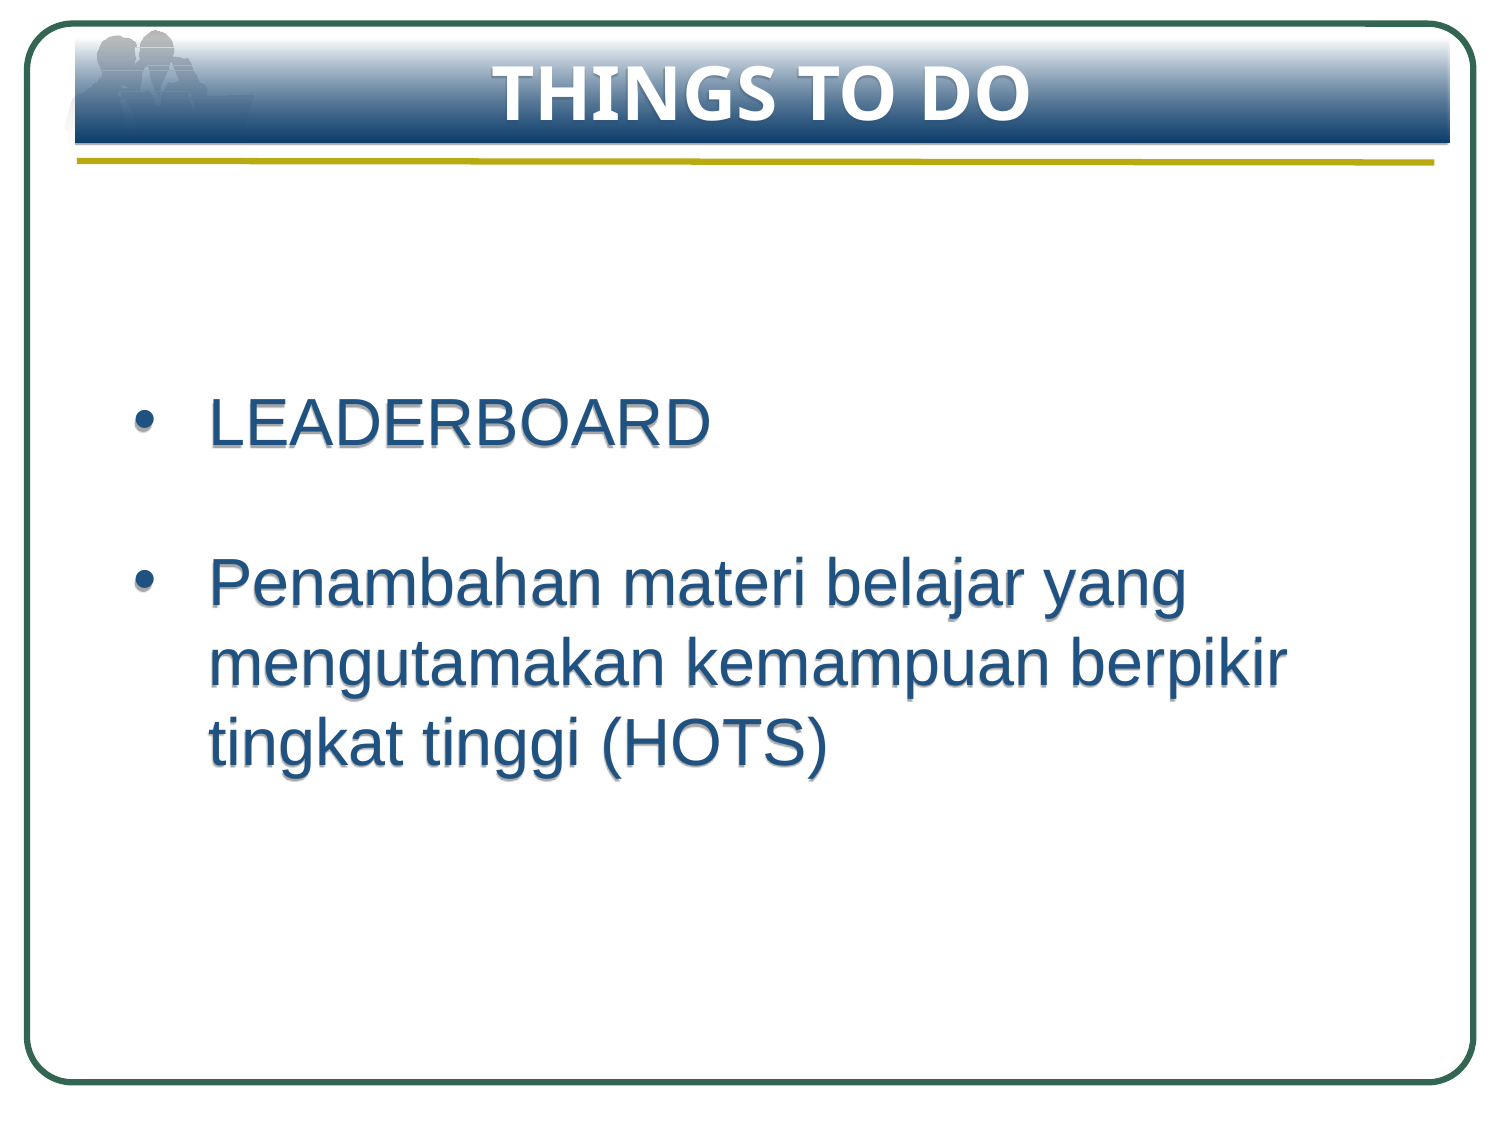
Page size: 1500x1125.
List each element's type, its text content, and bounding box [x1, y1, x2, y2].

text_box LEADERBOARD Penambahan materi belajar yang mengutamakan kemampuan berpikir tingkat tinggi (HOTS) [75, 174, 1450, 1063]
text_box THINGS TO DO [75, 38, 1450, 143]
